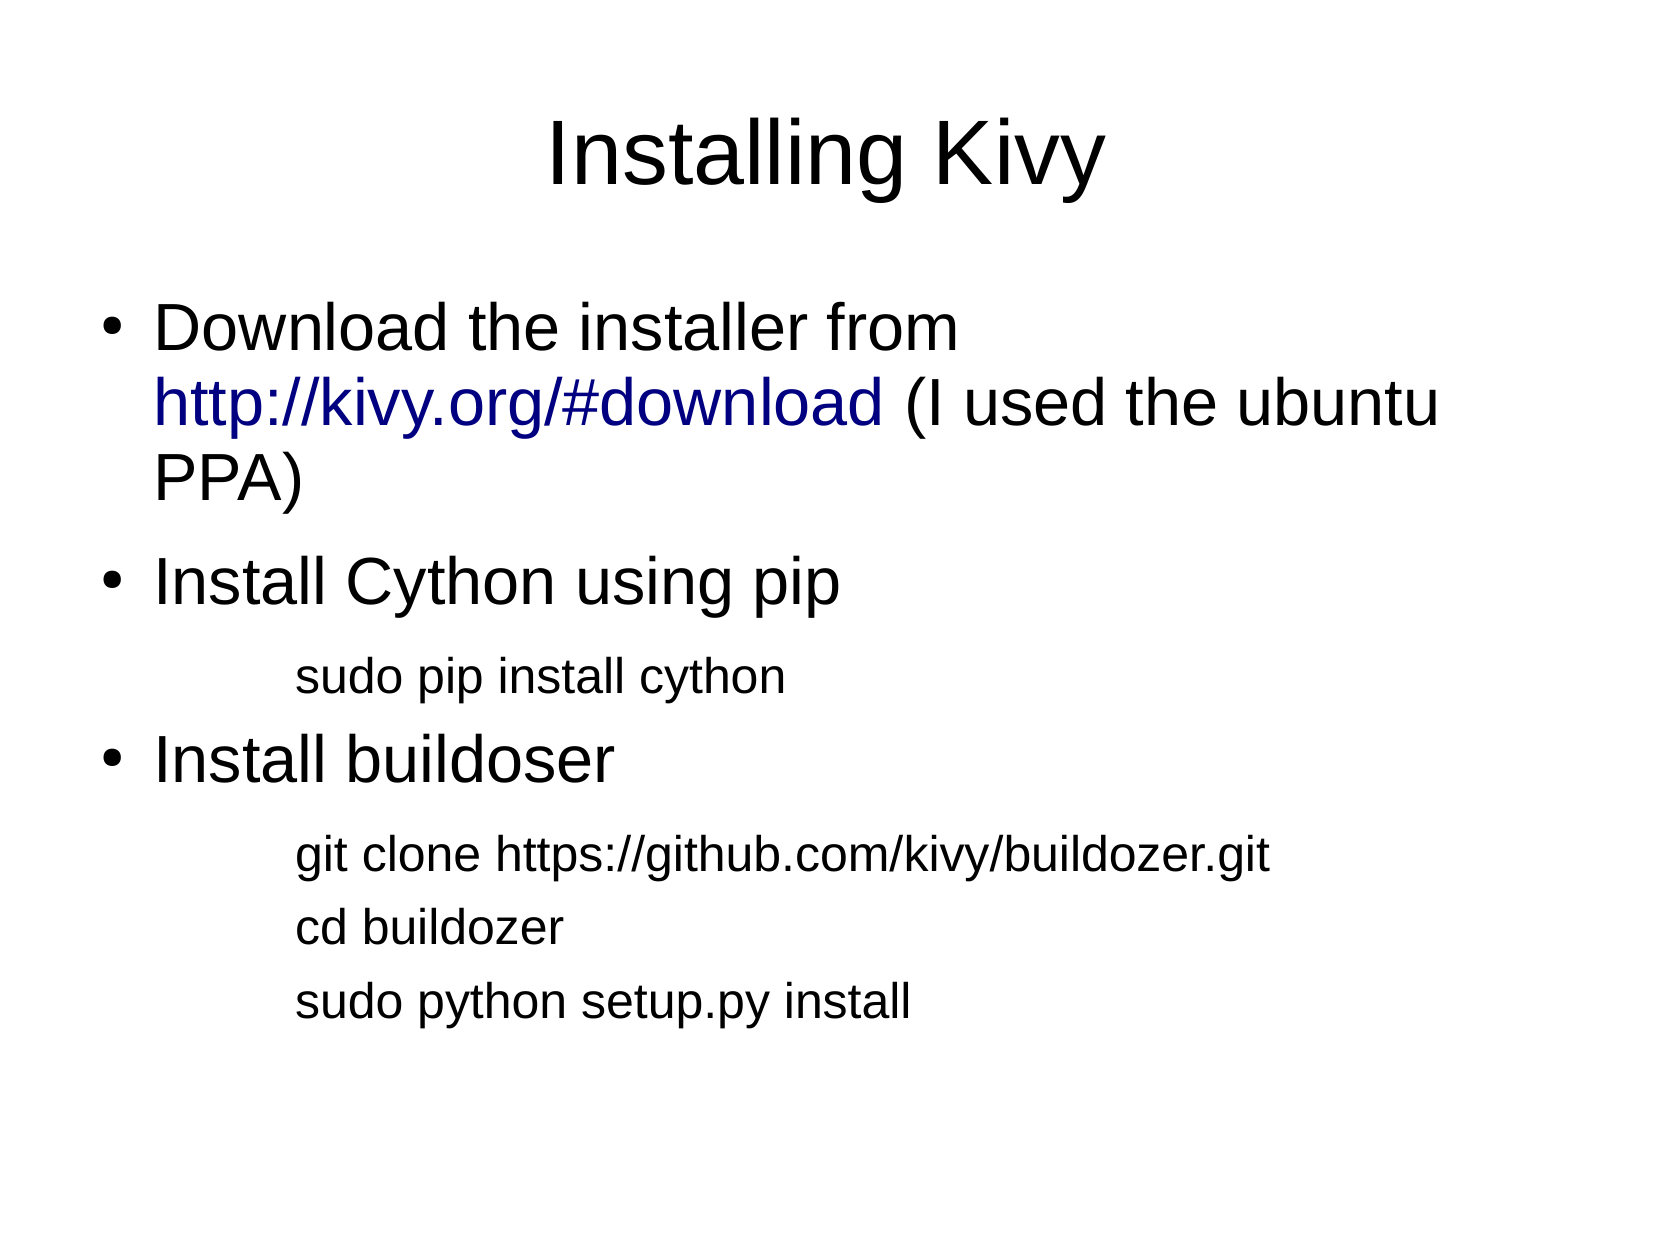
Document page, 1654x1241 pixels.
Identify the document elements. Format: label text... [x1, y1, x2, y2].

title Installing Kivy [82, 49, 1571, 257]
list Download the installer from http://kivy.org/#download (I used the ubuntu PPA) Install Cython using pip sudo pip install cython Install buildoser git clone https://github.com/kivy/buildozer.git cd buildozer sudo python setup.py install [82, 290, 1538, 1205]
